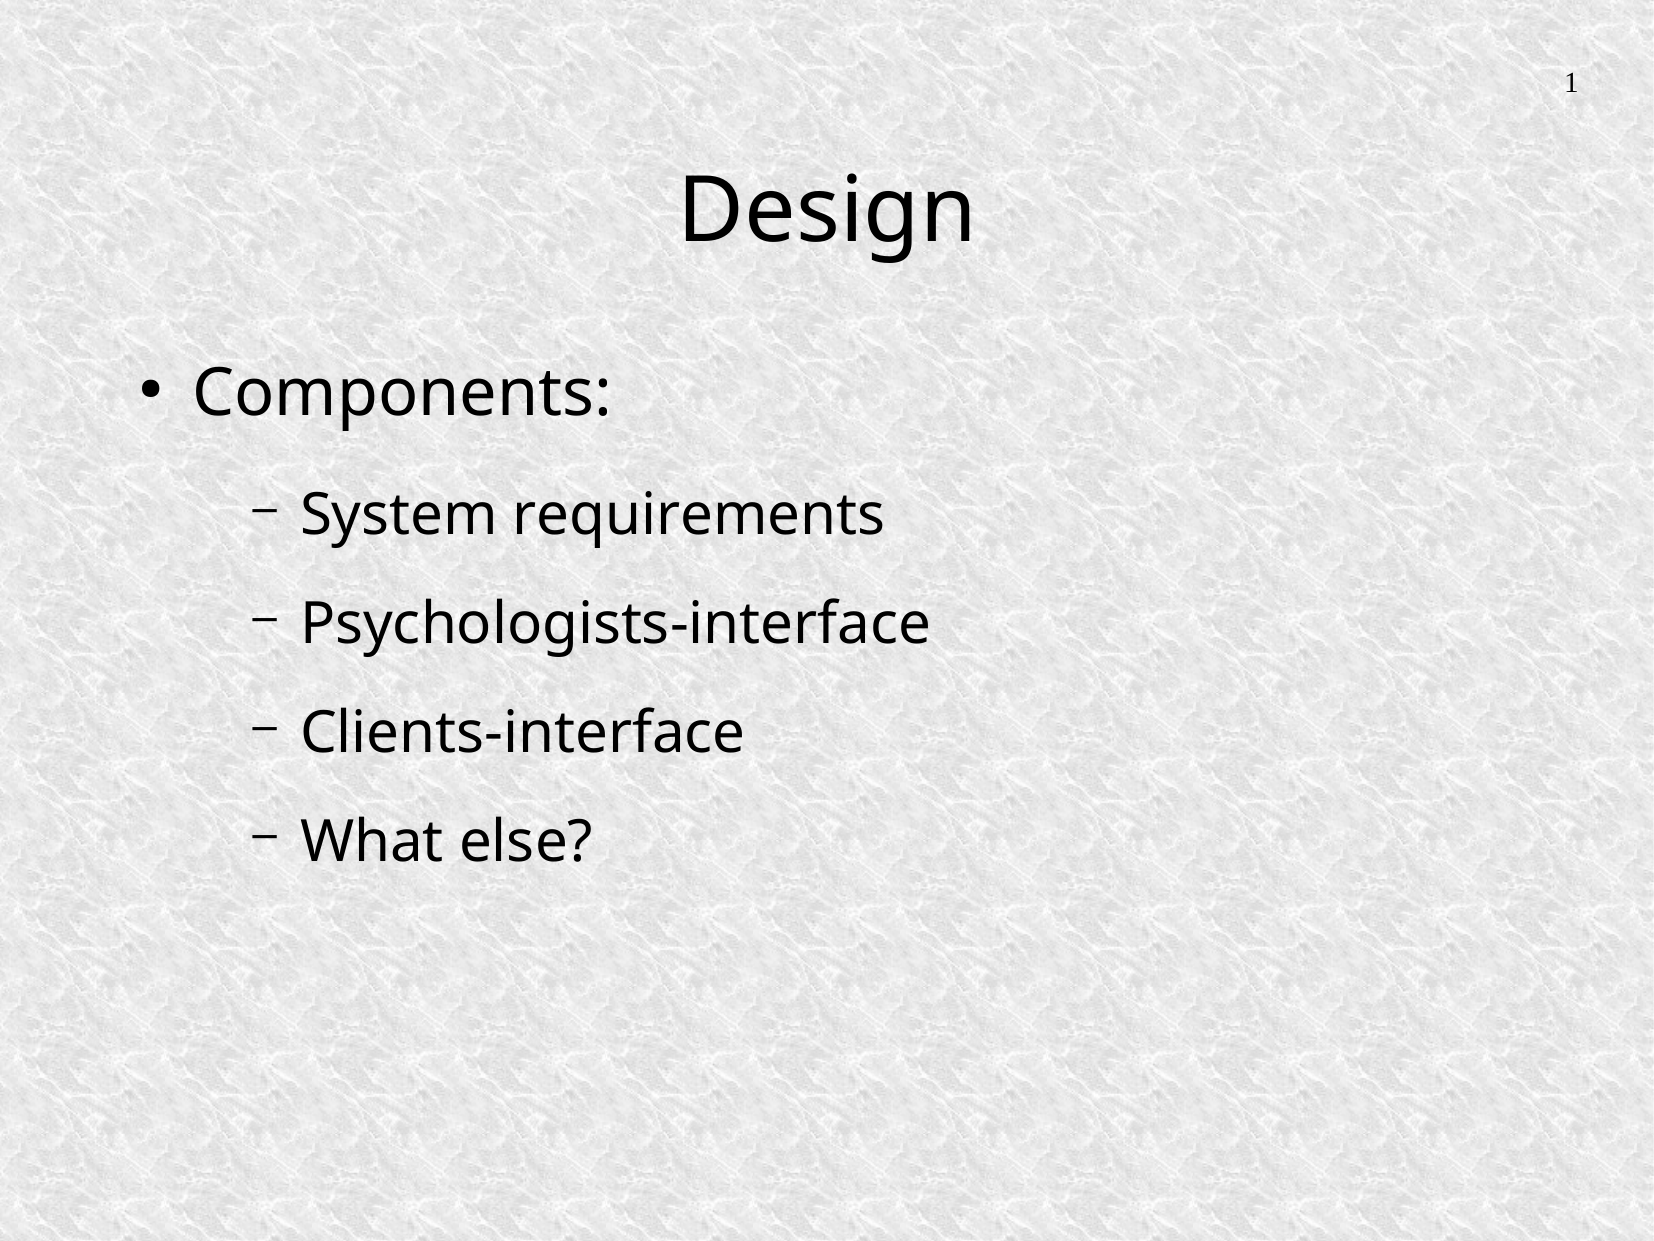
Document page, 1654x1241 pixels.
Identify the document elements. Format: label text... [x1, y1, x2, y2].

list Components: System requirements Psychologists-interface Clients-interface What else? [121, 344, 1534, 1126]
picture [0, 0, 1654, 1241]
title Design [121, 102, 1534, 310]
